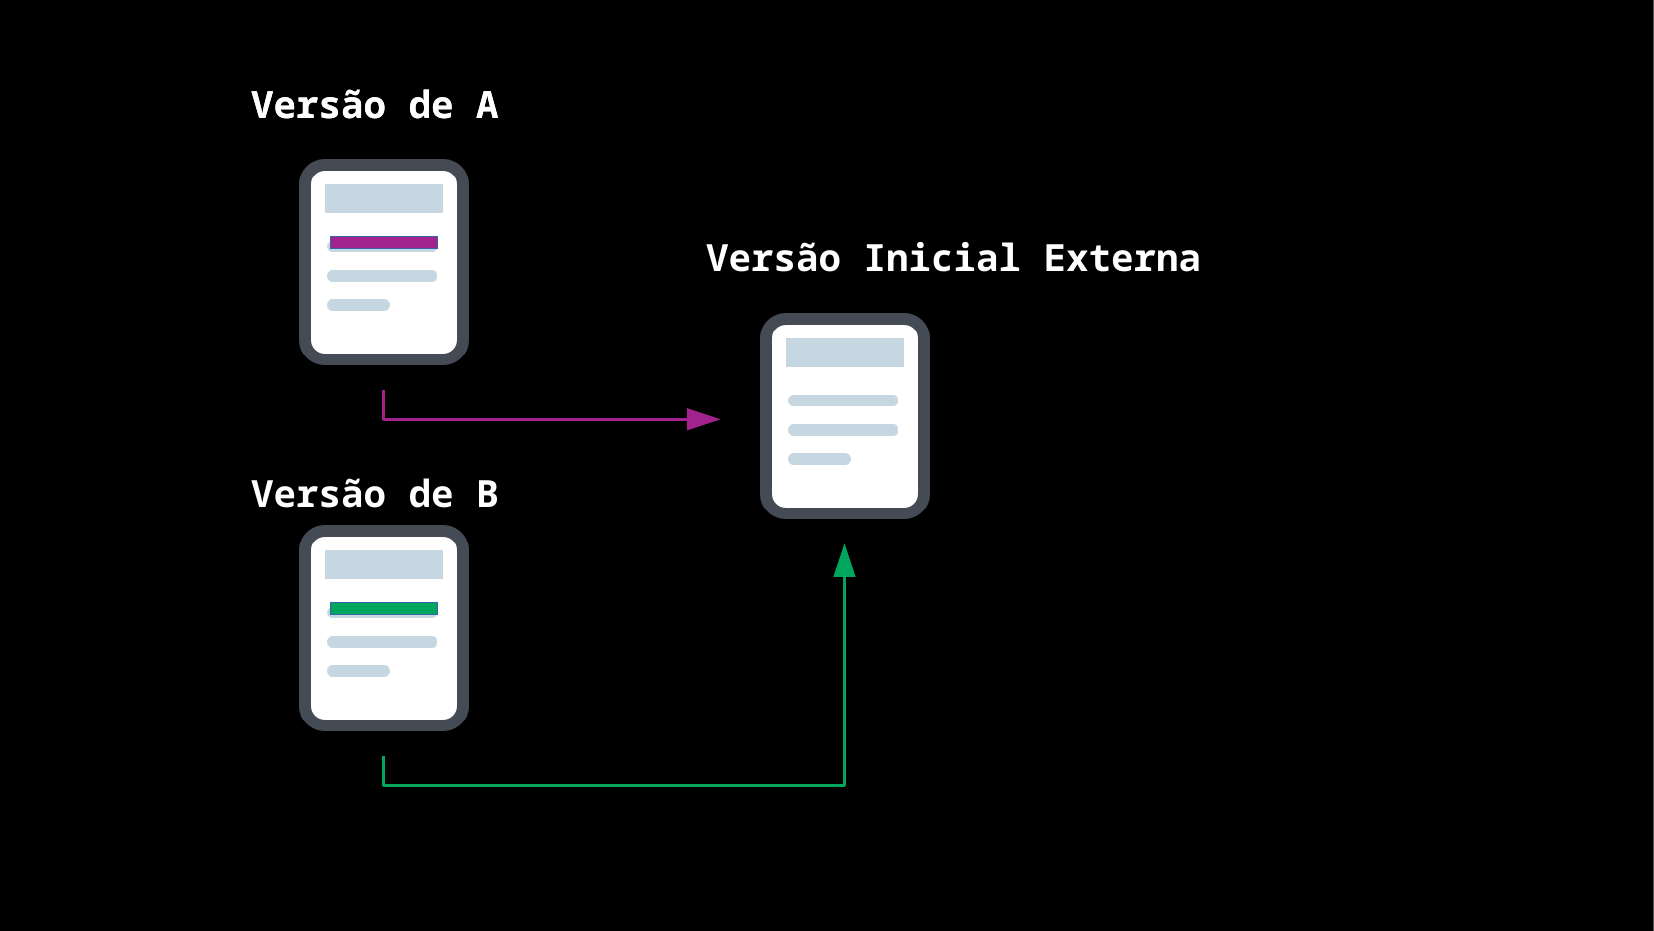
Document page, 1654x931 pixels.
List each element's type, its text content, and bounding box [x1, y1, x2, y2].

text_box [330, 602, 438, 615]
text_box Versão de B [236, 460, 514, 523]
text_box Versão de A [236, 70, 514, 133]
text_box [330, 236, 438, 249]
picture [0, 0, 1654, 931]
text_box Versão Inicial Externa [691, 224, 1217, 287]
